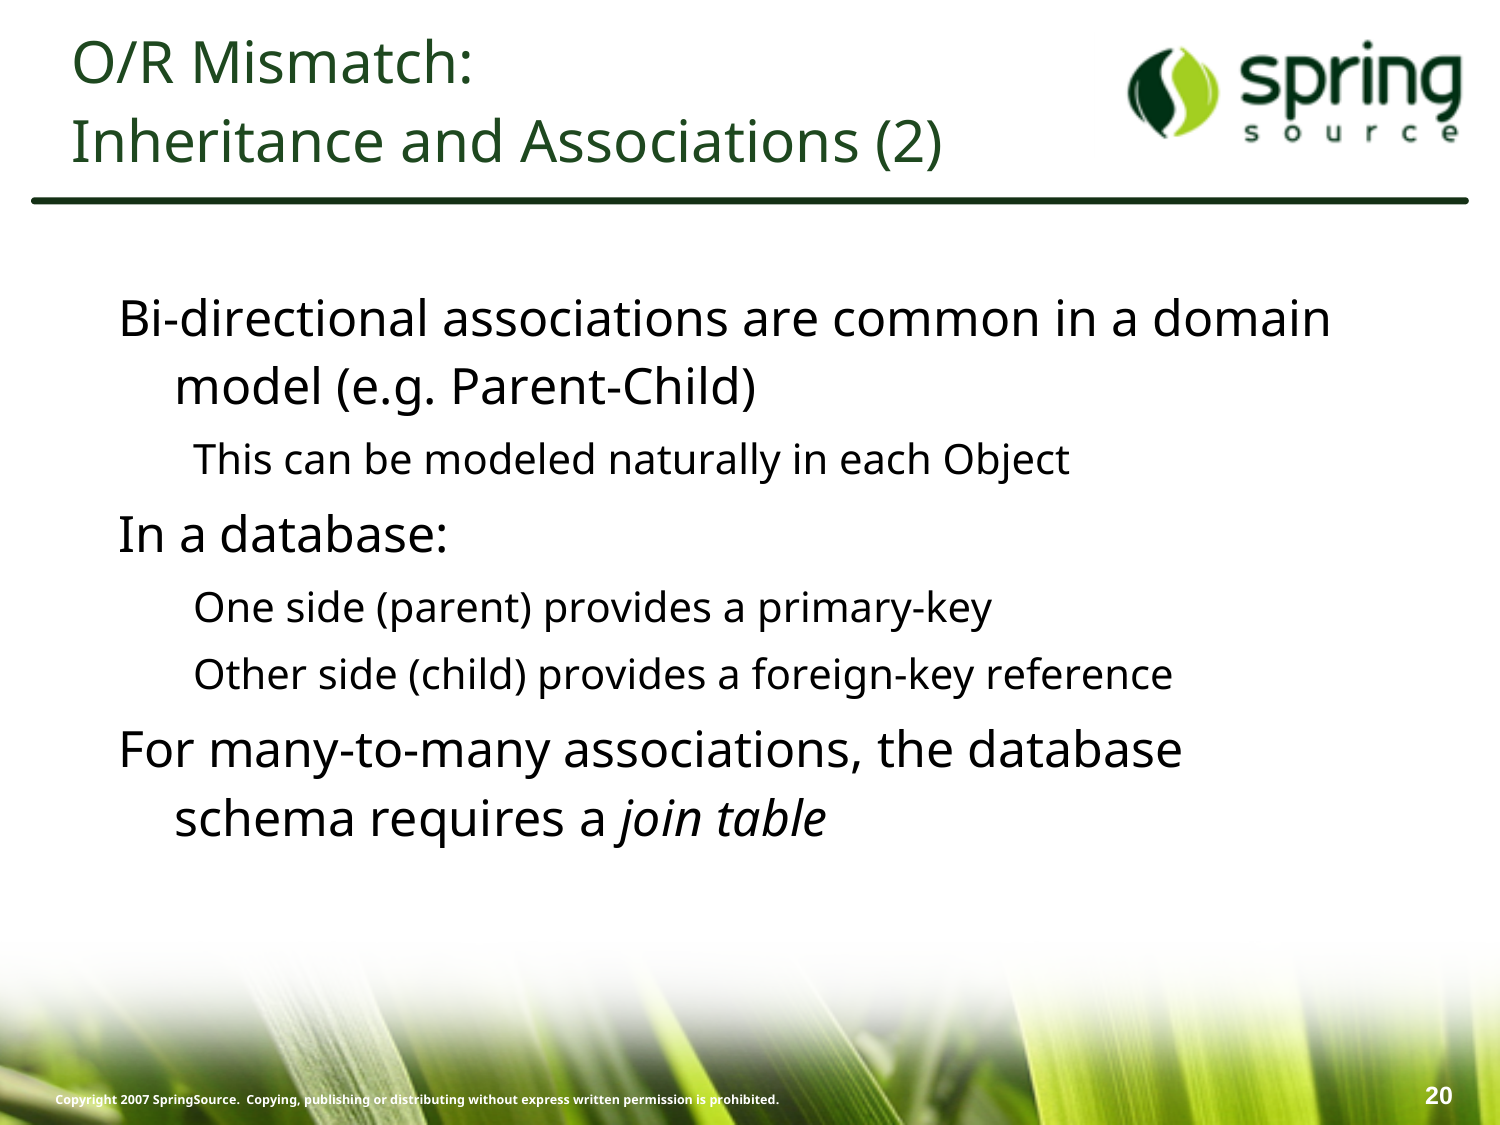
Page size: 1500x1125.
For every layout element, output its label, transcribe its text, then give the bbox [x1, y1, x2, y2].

picture [1093, 32, 1500, 158]
picture [0, 941, 1500, 1125]
list Bi-directional associations are common in a domain model (e.g. Parent-Child) This can be modeled naturally in each Object In a database: One side (parent) provides a primary-key Other side (child) provides a foreign-key reference For many-to-many associations, the database schema requires a join table [103, 275, 1394, 938]
title O/R Mismatch: Inheritance and Associations (2) [56, 13, 1089, 176]
